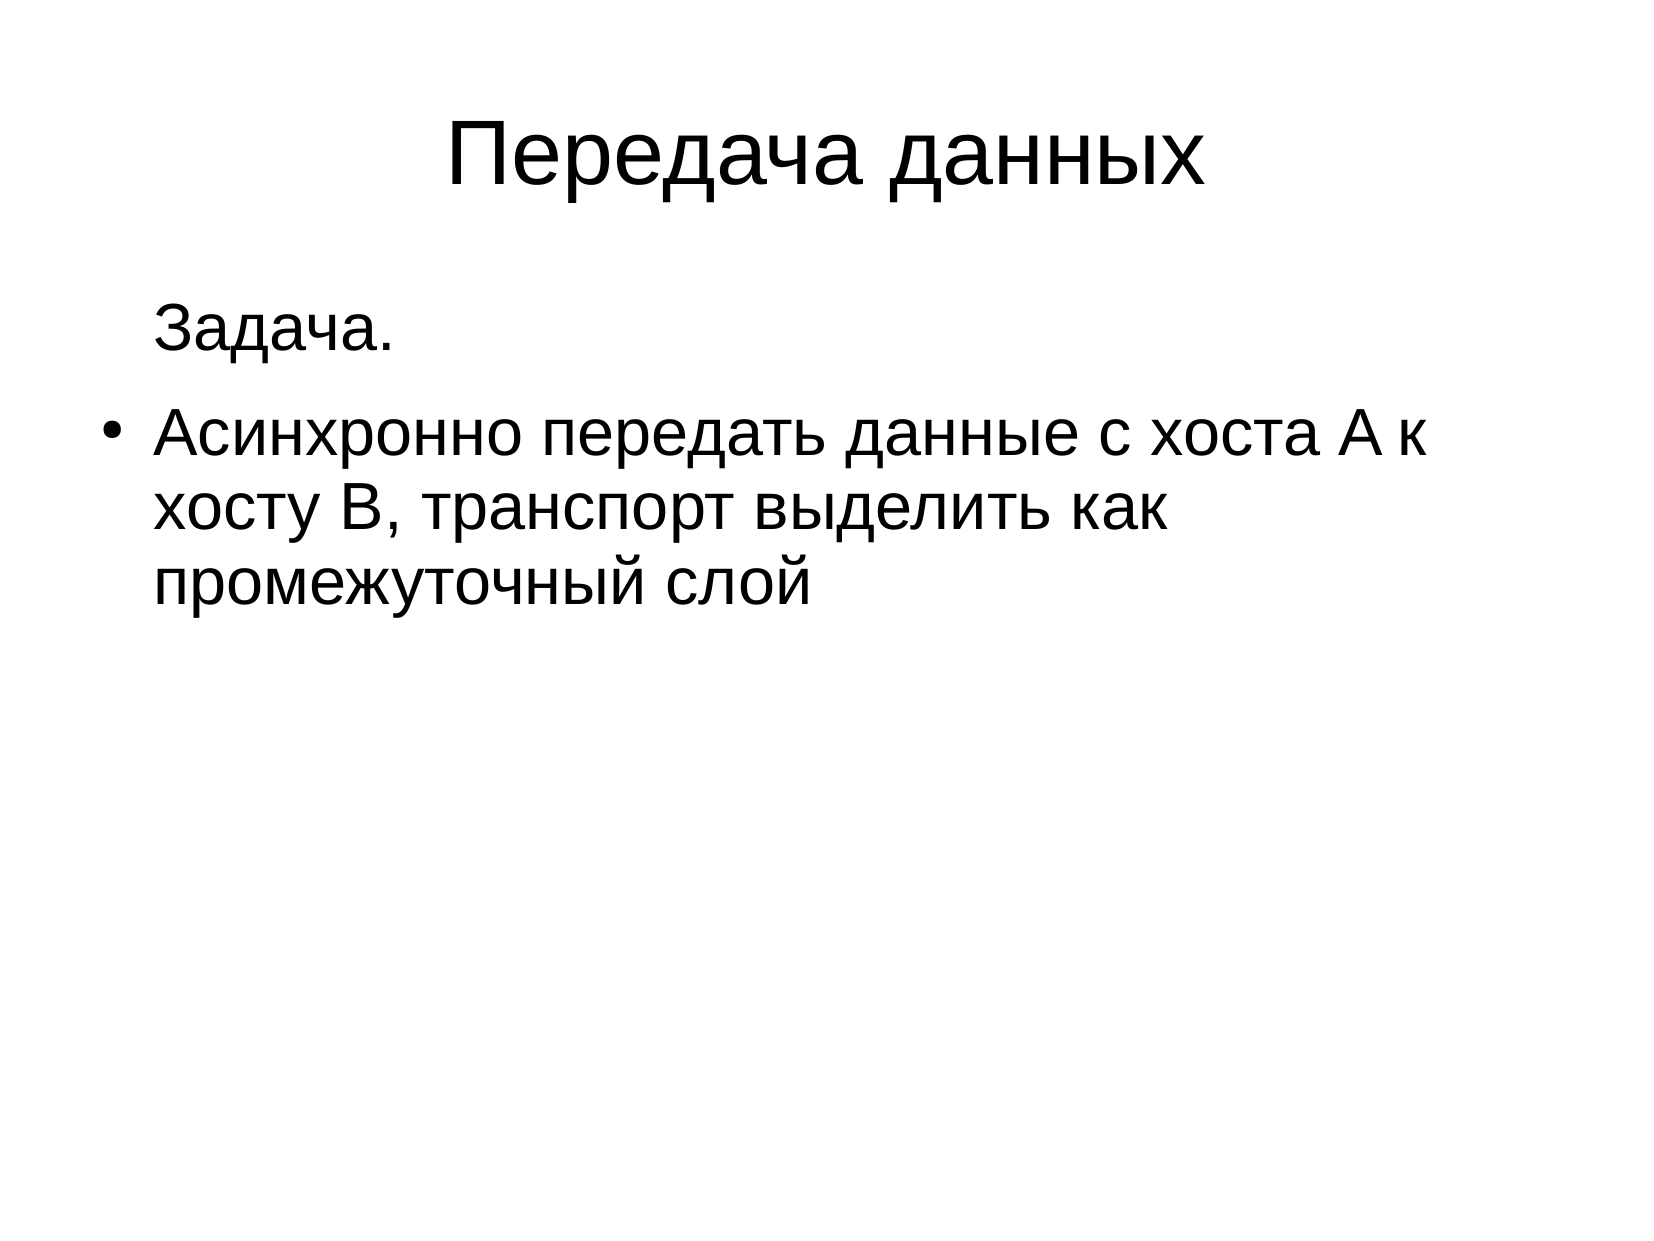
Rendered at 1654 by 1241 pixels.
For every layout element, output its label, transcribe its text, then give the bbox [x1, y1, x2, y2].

list Задача. Асинхронно передать данные с хоста A к хосту B, транспорт выделить как промежуточный слой [82, 290, 1571, 1010]
title Передача данных [82, 49, 1571, 257]
